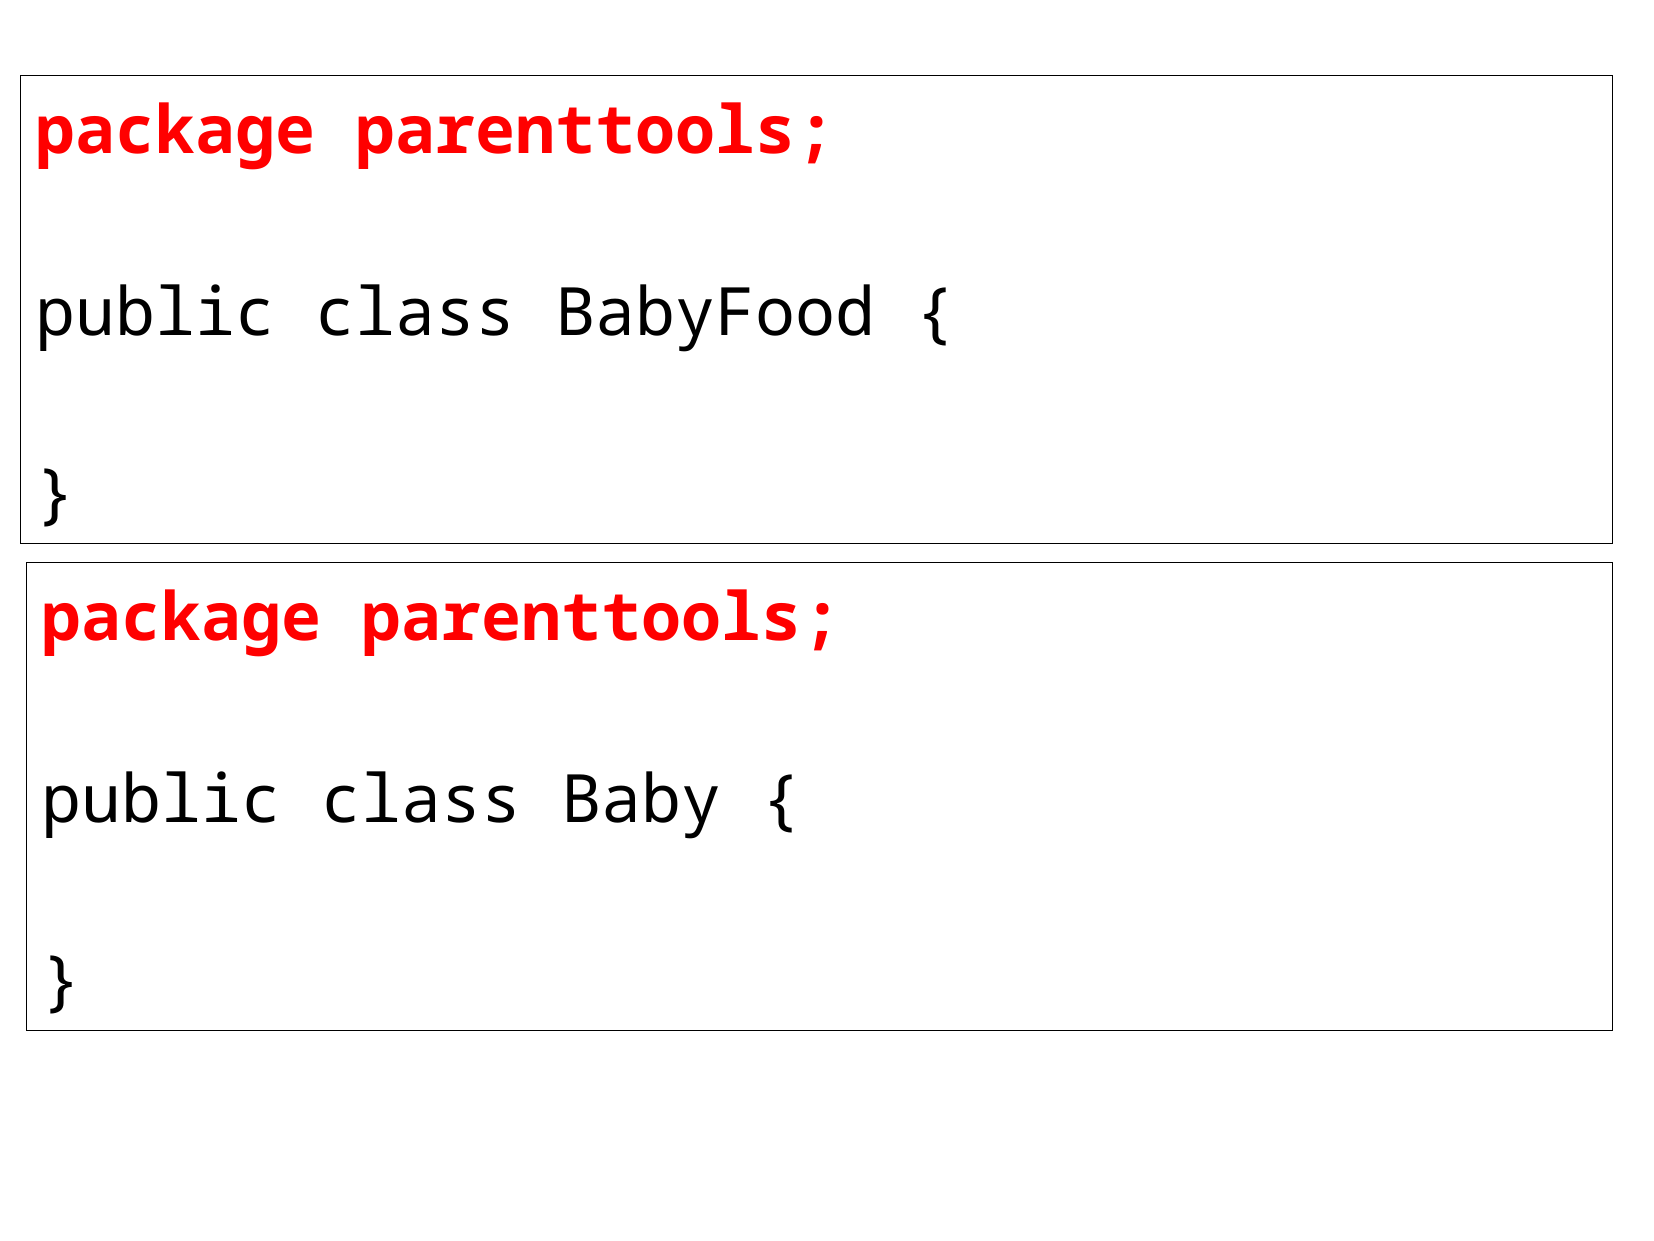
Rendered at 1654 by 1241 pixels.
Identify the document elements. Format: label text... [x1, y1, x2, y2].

text_box package parenttools; public class BabyFood { } [20, 75, 1613, 480]
text_box package parenttools; public class Baby { } [26, 562, 1613, 967]
